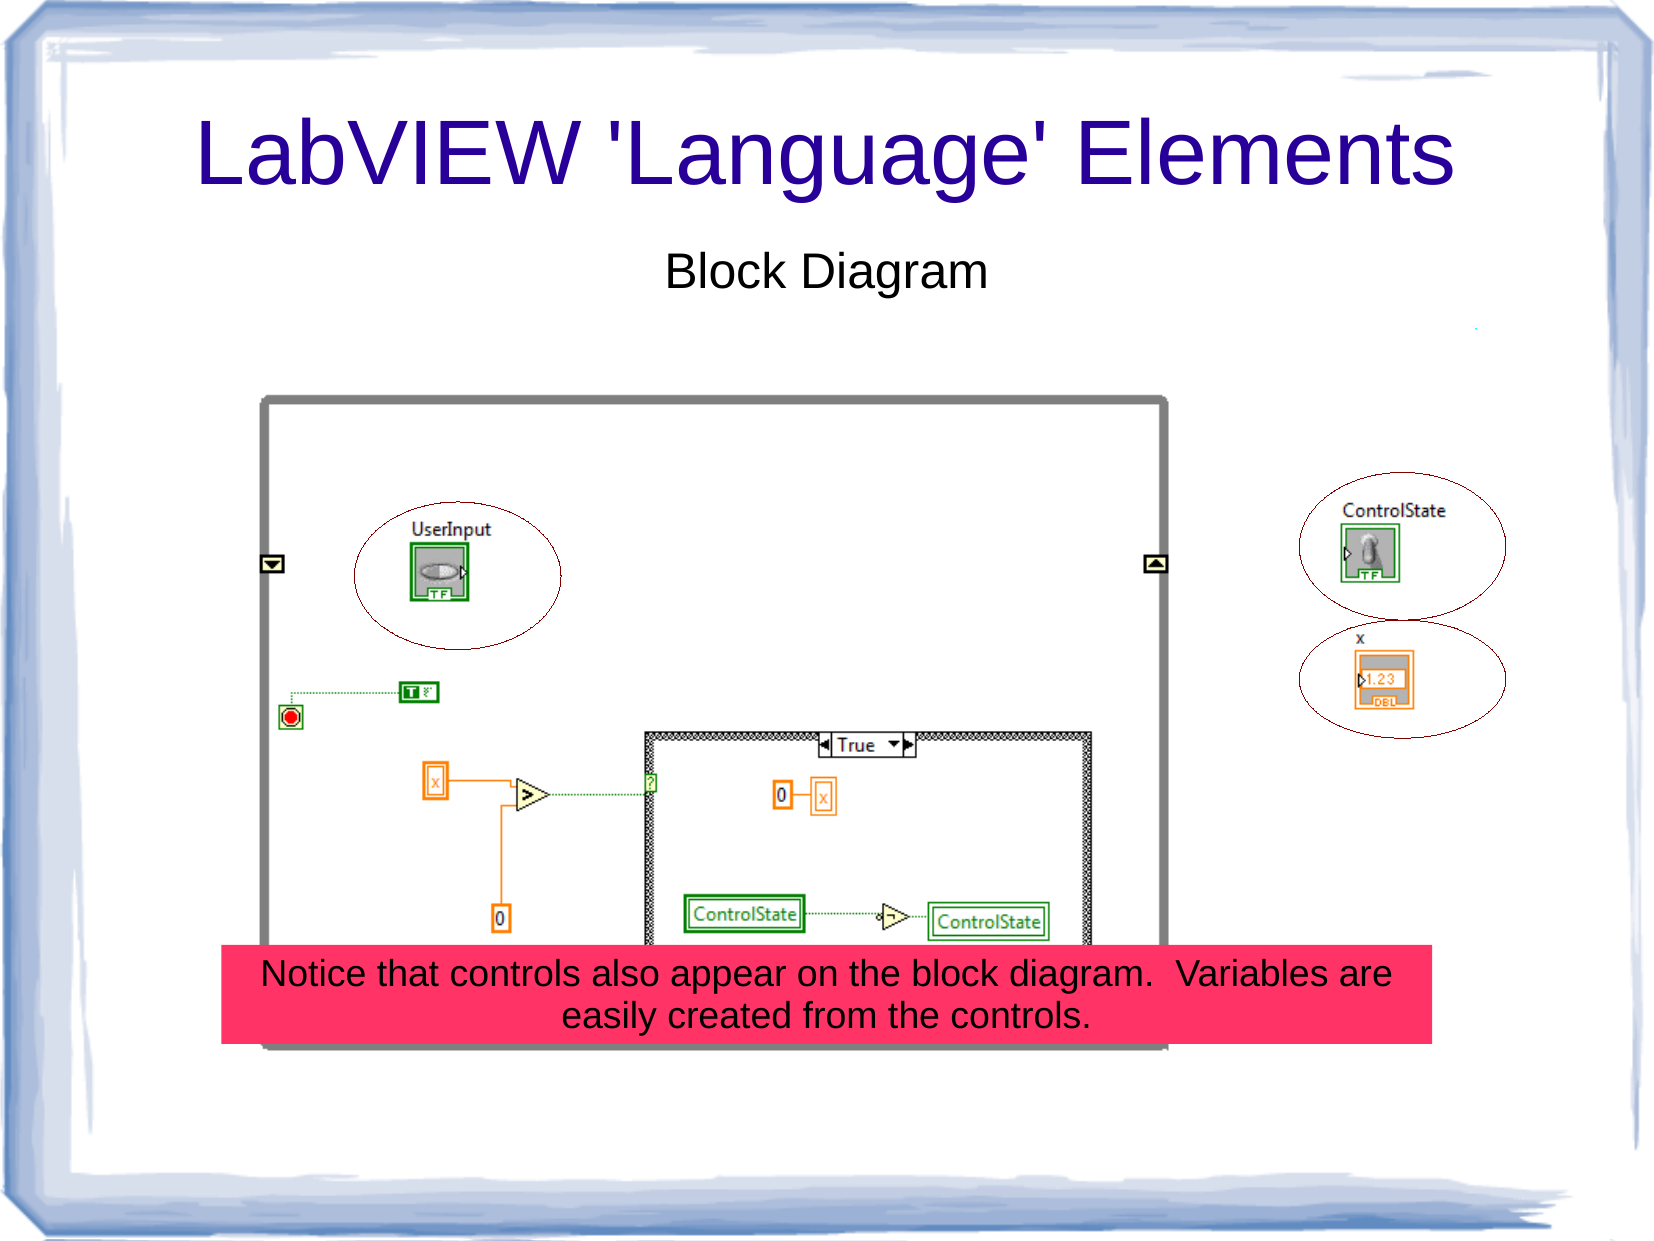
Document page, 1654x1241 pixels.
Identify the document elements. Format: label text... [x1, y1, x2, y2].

text_box [354, 501, 562, 650]
title LabVIEW 'Language' Elements [82, 56, 1571, 250]
picture [0, 0, 1654, 1241]
text_box Notice that controls also appear on the block diagram. Variables are easily created from the controls. [221, 944, 1433, 1044]
text_box [1299, 472, 1506, 739]
text_box Block Diagram [413, 236, 1241, 307]
